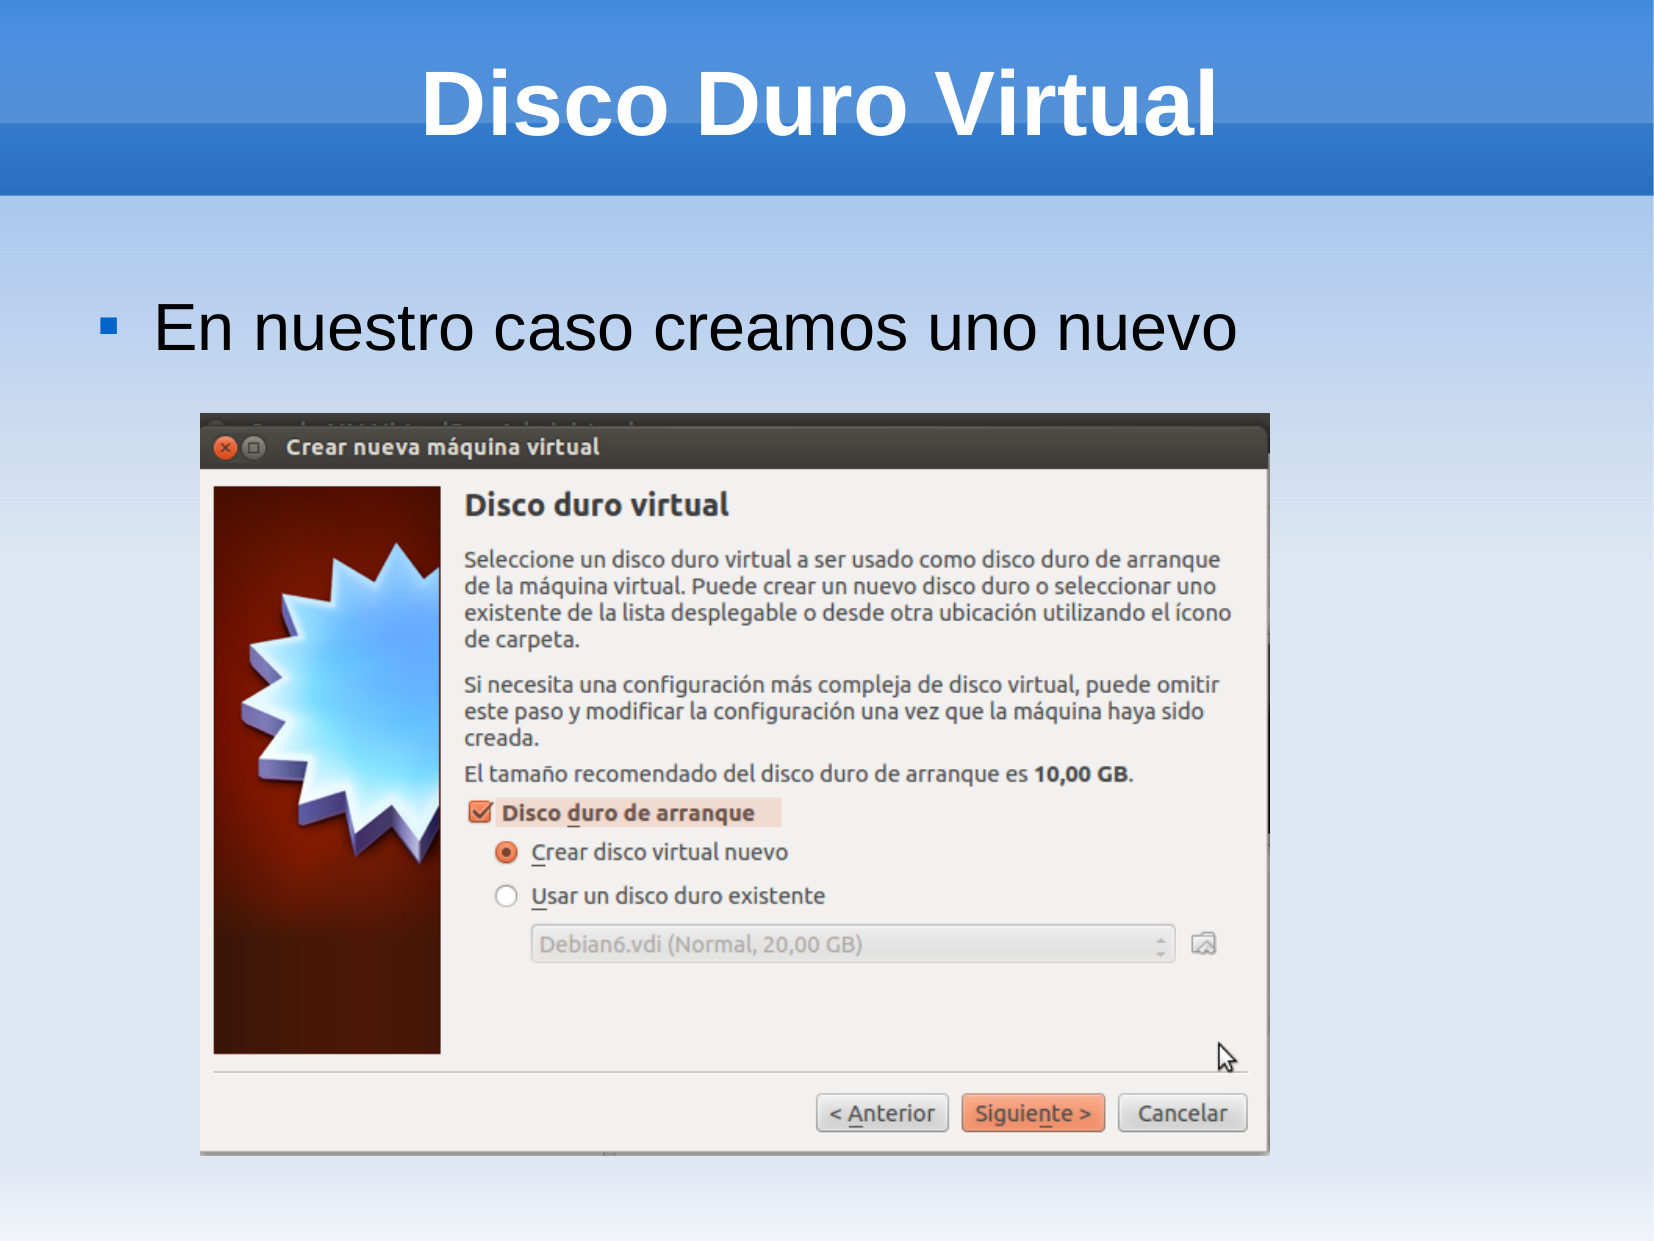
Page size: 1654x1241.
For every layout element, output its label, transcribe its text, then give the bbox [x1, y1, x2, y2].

list En nuestro caso creamos uno nuevo [82, 290, 1571, 1109]
picture [0, 0, 1654, 1241]
title Disco Duro Virtual [76, 0, 1565, 208]
